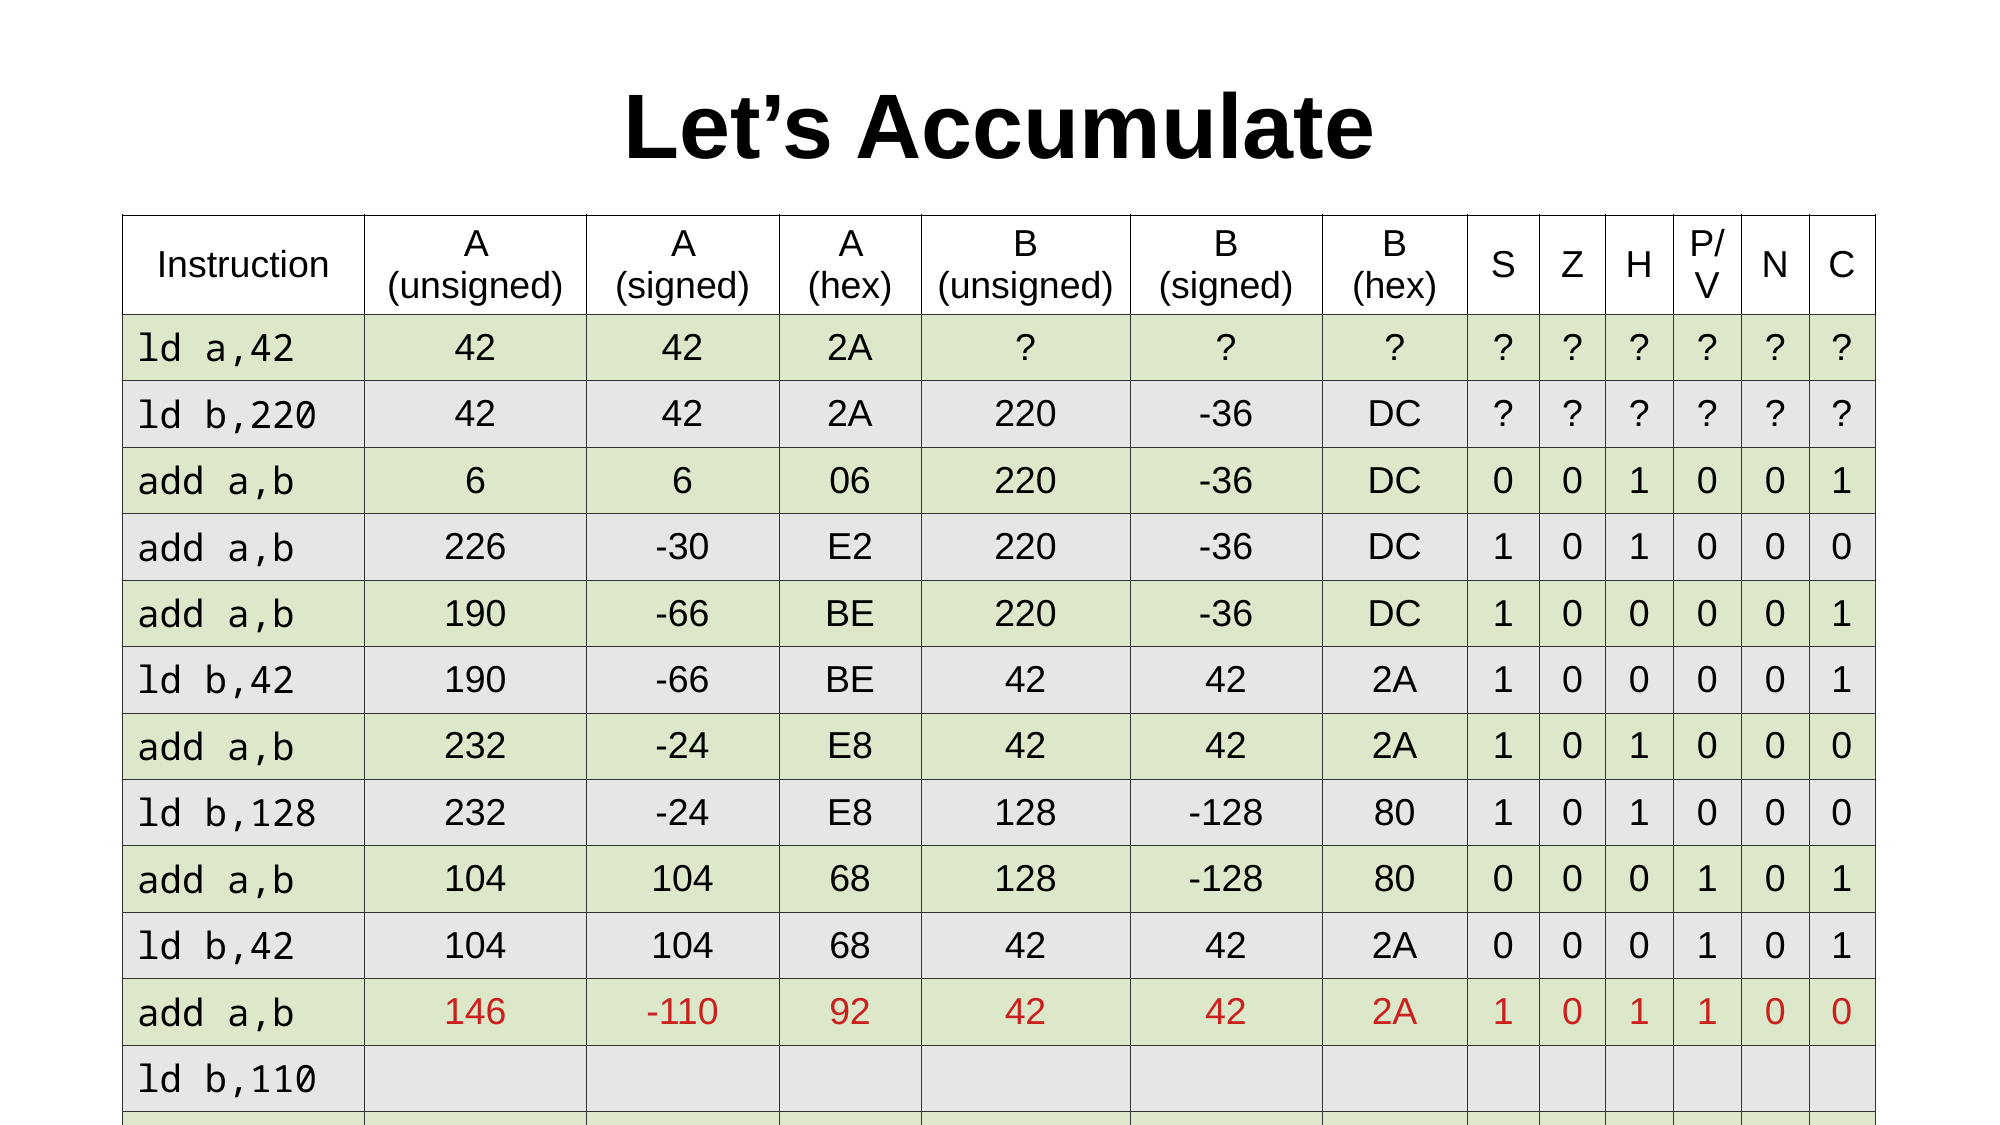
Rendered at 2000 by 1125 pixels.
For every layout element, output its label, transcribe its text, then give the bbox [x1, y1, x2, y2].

table_cell 0 [1742, 846, 1809, 912]
table_header A (hex) [780, 216, 921, 314]
table_cell 0 [1540, 448, 1605, 513]
table_cell add a,b [123, 581, 364, 646]
table_cell 0 [1540, 581, 1605, 646]
table_cell [1810, 1112, 1875, 1125]
table_cell 190 [365, 581, 586, 646]
table_header P/V [1674, 216, 1741, 314]
table_cell 1 [1674, 979, 1741, 1045]
table_cell ? [922, 315, 1130, 380]
table_header B (unsigned) [922, 216, 1130, 314]
table_cell 2A [1323, 647, 1467, 713]
table_header Z [1540, 216, 1605, 314]
table_cell DC [1323, 381, 1467, 447]
table_cell 0 [1540, 913, 1605, 978]
table_cell 0 [1810, 714, 1875, 779]
table_cell 42 [365, 315, 586, 380]
table_cell ? [1606, 381, 1673, 447]
table_cell 42 [922, 913, 1130, 978]
table_cell add a,b [123, 514, 364, 580]
table_cell [780, 1046, 921, 1111]
table_cell 68 [780, 913, 921, 978]
table_cell 0 [1674, 581, 1741, 646]
table_cell DC [1323, 581, 1467, 646]
table_cell -66 [587, 647, 779, 713]
table_cell ld a,42 [123, 315, 364, 380]
table_cell 0 [1606, 846, 1673, 912]
table_cell 104 [587, 913, 779, 978]
table_cell [1742, 1046, 1809, 1111]
table_cell ? [1606, 315, 1673, 380]
table_cell ld b,110 [123, 1046, 364, 1111]
table_cell [922, 1112, 1130, 1125]
table_cell 146 [365, 979, 586, 1045]
table_cell 0 [1674, 780, 1741, 845]
table_cell ? [1674, 315, 1741, 380]
table_cell 220 [922, 448, 1130, 513]
table_cell 1 [1674, 846, 1741, 912]
table_cell ? [1540, 315, 1605, 380]
table_cell 42 [587, 381, 779, 447]
table_cell [1674, 1046, 1741, 1111]
table_cell add a,b [123, 979, 364, 1045]
table_cell -24 [587, 714, 779, 779]
table_cell 2A [1323, 979, 1467, 1045]
table_cell [1606, 1112, 1673, 1125]
table_cell 128 [922, 846, 1130, 912]
table_cell [1674, 1112, 1741, 1125]
table_cell add a,b [123, 846, 364, 912]
table_cell [1810, 1046, 1875, 1111]
table_cell DC [1323, 514, 1467, 580]
table_cell -36 [1131, 581, 1322, 646]
table_cell ld b,220 [123, 381, 364, 447]
table_cell 190 [365, 647, 586, 713]
table_cell [1323, 1112, 1467, 1125]
table_cell E2 [780, 514, 921, 580]
table_cell 0 [1742, 979, 1809, 1045]
table_cell BE [780, 581, 921, 646]
table_cell [922, 1046, 1130, 1111]
table_cell 42 [1131, 647, 1322, 713]
table_cell 42 [365, 381, 586, 447]
table_cell 0 [1742, 714, 1809, 779]
table_cell 128 [922, 780, 1130, 845]
table_cell add a,b [123, 714, 364, 779]
table_cell 0 [1810, 780, 1875, 845]
table_cell ? [1742, 381, 1809, 447]
table_cell ? [1468, 381, 1539, 447]
table_cell 1 [1606, 780, 1673, 845]
table_cell ? [1131, 315, 1322, 380]
table_cell 104 [587, 846, 779, 912]
table_cell 1 [1468, 780, 1539, 845]
table_cell [1540, 1112, 1605, 1125]
table_cell 2A [780, 315, 921, 380]
table_cell ? [1674, 381, 1741, 447]
table_cell -36 [1131, 448, 1322, 513]
table_cell 0 [1468, 846, 1539, 912]
table_cell 2A [1323, 714, 1467, 779]
table_cell 1 [1674, 913, 1741, 978]
table_header B (hex) [1323, 216, 1467, 314]
table_header N [1742, 216, 1809, 314]
table_cell -24 [587, 780, 779, 845]
table_cell 0 [1540, 647, 1605, 713]
table_cell -36 [1131, 381, 1322, 447]
table_cell 220 [922, 514, 1130, 580]
table_cell -128 [1131, 780, 1322, 845]
table_cell 0 [1674, 448, 1741, 513]
table_cell 0 [1540, 714, 1605, 779]
table_cell 104 [365, 846, 586, 912]
table_cell 0 [1742, 647, 1809, 713]
table_cell add a,b [123, 448, 364, 513]
table_cell 104 [365, 913, 586, 978]
table_cell ld b,128 [123, 780, 364, 845]
table_header S [1468, 216, 1539, 314]
table_cell ? [1540, 381, 1605, 447]
table_header C [1810, 216, 1875, 314]
table_cell E8 [780, 780, 921, 845]
table_cell 42 [922, 979, 1130, 1045]
table_cell [587, 1112, 779, 1125]
table_cell 1 [1606, 514, 1673, 580]
table_cell 42 [1131, 979, 1322, 1045]
table_cell 1 [1810, 448, 1875, 513]
table_cell 0 [1810, 979, 1875, 1045]
table_cell 1 [1606, 448, 1673, 513]
table_cell 42 [1131, 913, 1322, 978]
table_cell [587, 1046, 779, 1111]
table_cell 1 [1468, 979, 1539, 1045]
table_cell 42 [1131, 714, 1322, 779]
table_cell [1468, 1046, 1539, 1111]
table_cell 0 [1742, 913, 1809, 978]
table_cell 220 [922, 581, 1130, 646]
table_cell 42 [922, 647, 1130, 713]
table_cell 0 [1742, 780, 1809, 845]
table_cell 0 [1742, 514, 1809, 580]
table_cell 1 [1468, 581, 1539, 646]
table_cell [1742, 1112, 1809, 1125]
table_cell ? [1810, 315, 1875, 380]
table_cell 232 [365, 780, 586, 845]
table_cell 68 [780, 846, 921, 912]
table_cell -36 [1131, 514, 1322, 580]
table_cell 0 [1540, 514, 1605, 580]
table_cell 0 [1742, 448, 1809, 513]
table_cell [1606, 1046, 1673, 1111]
table_cell 1 [1810, 581, 1875, 646]
table_cell -128 [1131, 846, 1322, 912]
table_cell 0 [1606, 913, 1673, 978]
table_cell 42 [922, 714, 1130, 779]
table_cell 226 [365, 514, 586, 580]
table_cell DC [1323, 448, 1467, 513]
table_cell 0 [1742, 581, 1809, 646]
table_cell 1 [1606, 979, 1673, 1045]
table_cell ? [1742, 315, 1809, 380]
table_cell 0 [1468, 448, 1539, 513]
table_cell 1 [1468, 647, 1539, 713]
table_header H [1606, 216, 1673, 314]
table_cell 0 [1674, 647, 1741, 713]
table_cell 0 [1468, 913, 1539, 978]
table_cell [1131, 1046, 1322, 1111]
table_cell 0 [1674, 714, 1741, 779]
table_cell 0 [1606, 581, 1673, 646]
table_cell 80 [1323, 780, 1467, 845]
table_cell 0 [1674, 514, 1741, 580]
table_cell 92 [780, 979, 921, 1045]
table_cell ? [1810, 381, 1875, 447]
table_header Instruction [123, 216, 364, 314]
table_cell 0 [1540, 979, 1605, 1045]
table_cell [1131, 1112, 1322, 1125]
table_cell [1540, 1046, 1605, 1111]
table_cell ? [1323, 315, 1467, 380]
table_cell 06 [780, 448, 921, 513]
table_header A (unsigned) [365, 216, 586, 314]
table_header A (signed) [587, 216, 779, 314]
table_cell 2A [780, 381, 921, 447]
table_cell [365, 1112, 586, 1125]
table_cell 1 [1810, 846, 1875, 912]
table_cell -110 [587, 979, 779, 1045]
table_cell 1 [1468, 714, 1539, 779]
table_cell [780, 1112, 921, 1125]
table_cell 0 [1540, 780, 1605, 845]
table_cell add a,b [123, 1112, 364, 1125]
table_cell 6 [365, 448, 586, 513]
table_cell 1 [1810, 647, 1875, 713]
table_cell [1468, 1112, 1539, 1125]
table_cell 0 [1540, 846, 1605, 912]
table_cell 80 [1323, 846, 1467, 912]
table_header B (signed) [1131, 216, 1322, 314]
table_cell BE [780, 647, 921, 713]
table_cell 0 [1810, 514, 1875, 580]
table_cell 0 [1606, 647, 1673, 713]
table_cell [365, 1046, 586, 1111]
table_cell 232 [365, 714, 586, 779]
table_cell 220 [922, 381, 1130, 447]
table_cell 1 [1810, 913, 1875, 978]
table_cell -66 [587, 581, 779, 646]
table_cell E8 [780, 714, 921, 779]
table_cell 1 [1606, 714, 1673, 779]
table_cell ld b,42 [123, 913, 364, 978]
table_cell [1323, 1046, 1467, 1111]
table_cell 1 [1468, 514, 1539, 580]
title Let’s Accumulate [137, 18, 1862, 215]
table_cell 6 [587, 448, 779, 513]
table_cell 2A [1323, 913, 1467, 978]
table_cell 42 [587, 315, 779, 380]
table_cell -30 [587, 514, 779, 580]
table_cell ld b,42 [123, 647, 364, 713]
table_cell ? [1468, 315, 1539, 380]
